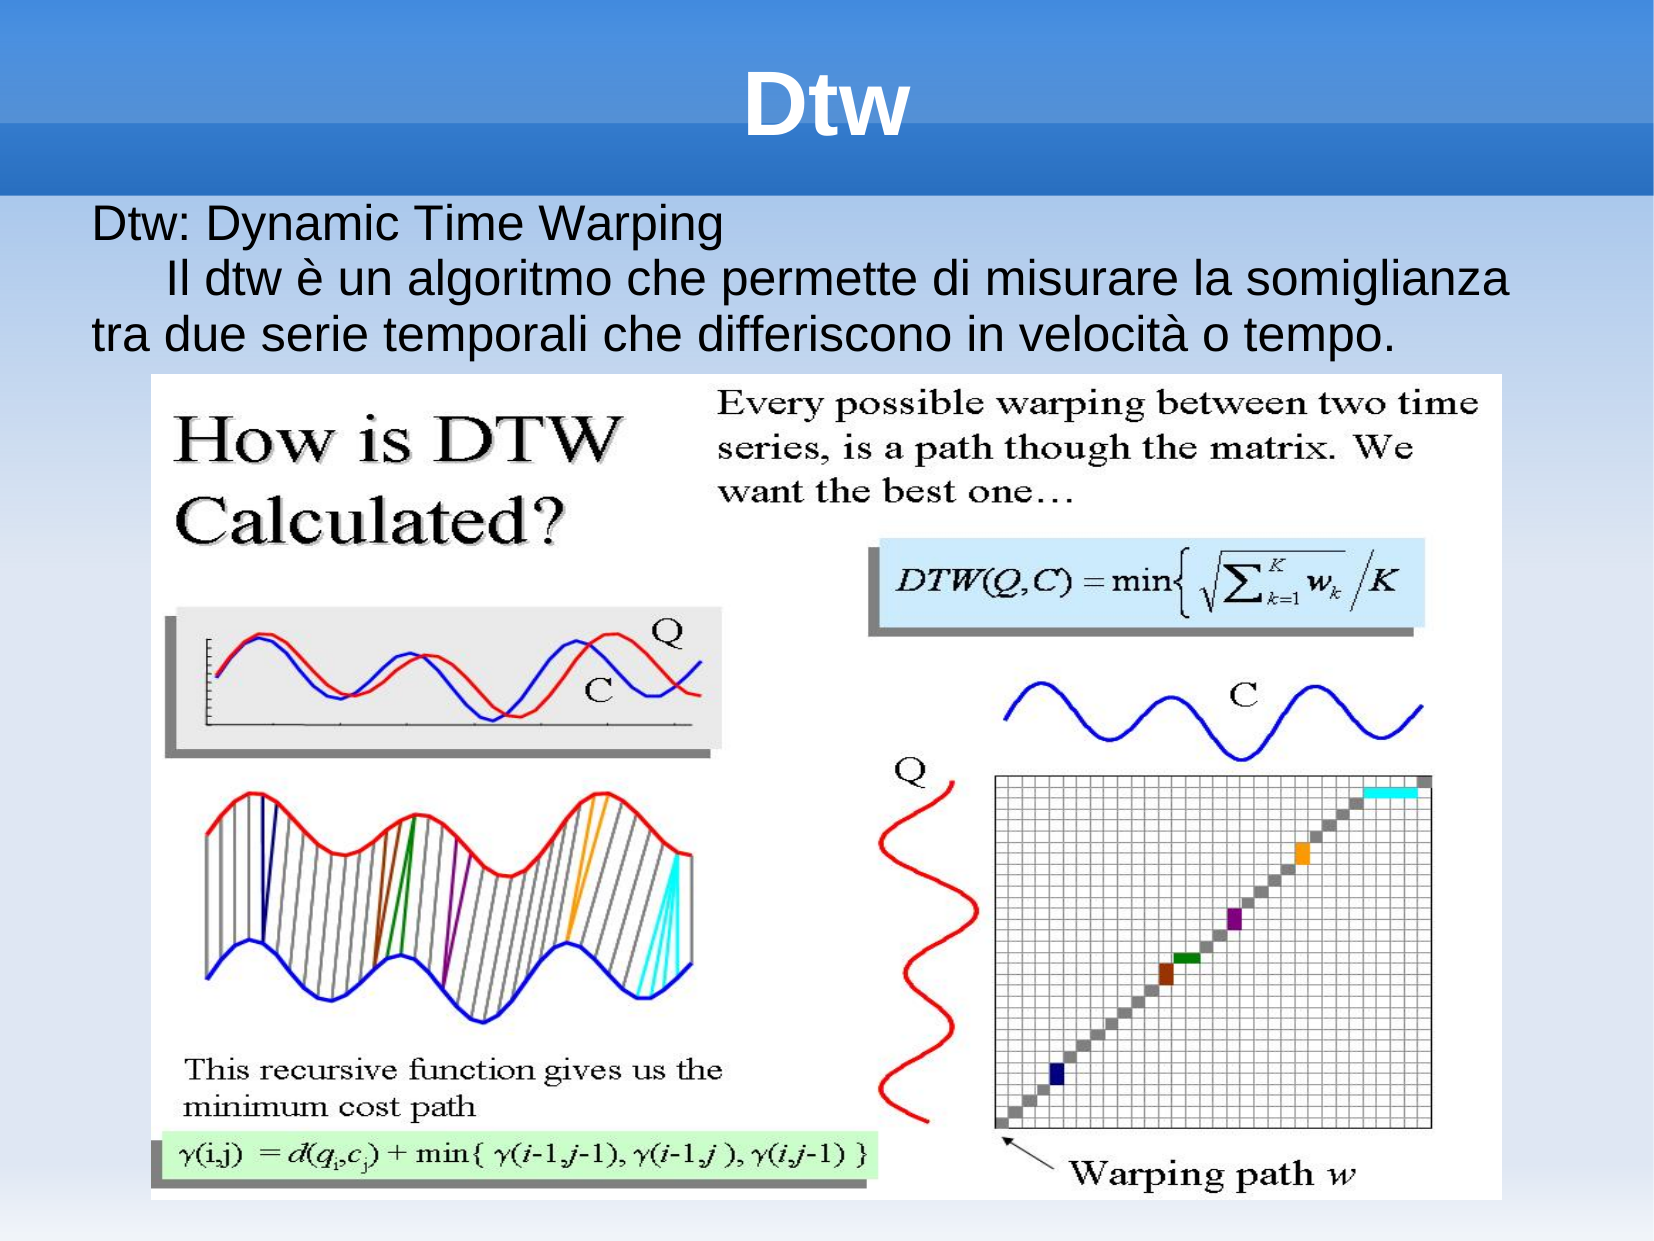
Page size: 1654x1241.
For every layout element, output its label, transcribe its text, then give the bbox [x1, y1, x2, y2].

picture [0, 0, 1654, 1241]
title Dtw [82, 7, 1571, 187]
text_box Dtw: Dynamic Time Warping Il dtw è un algoritmo che permette di misurare la somiglianza tra due serie temporali che differiscono in velocità o tempo. [76, 187, 1577, 376]
